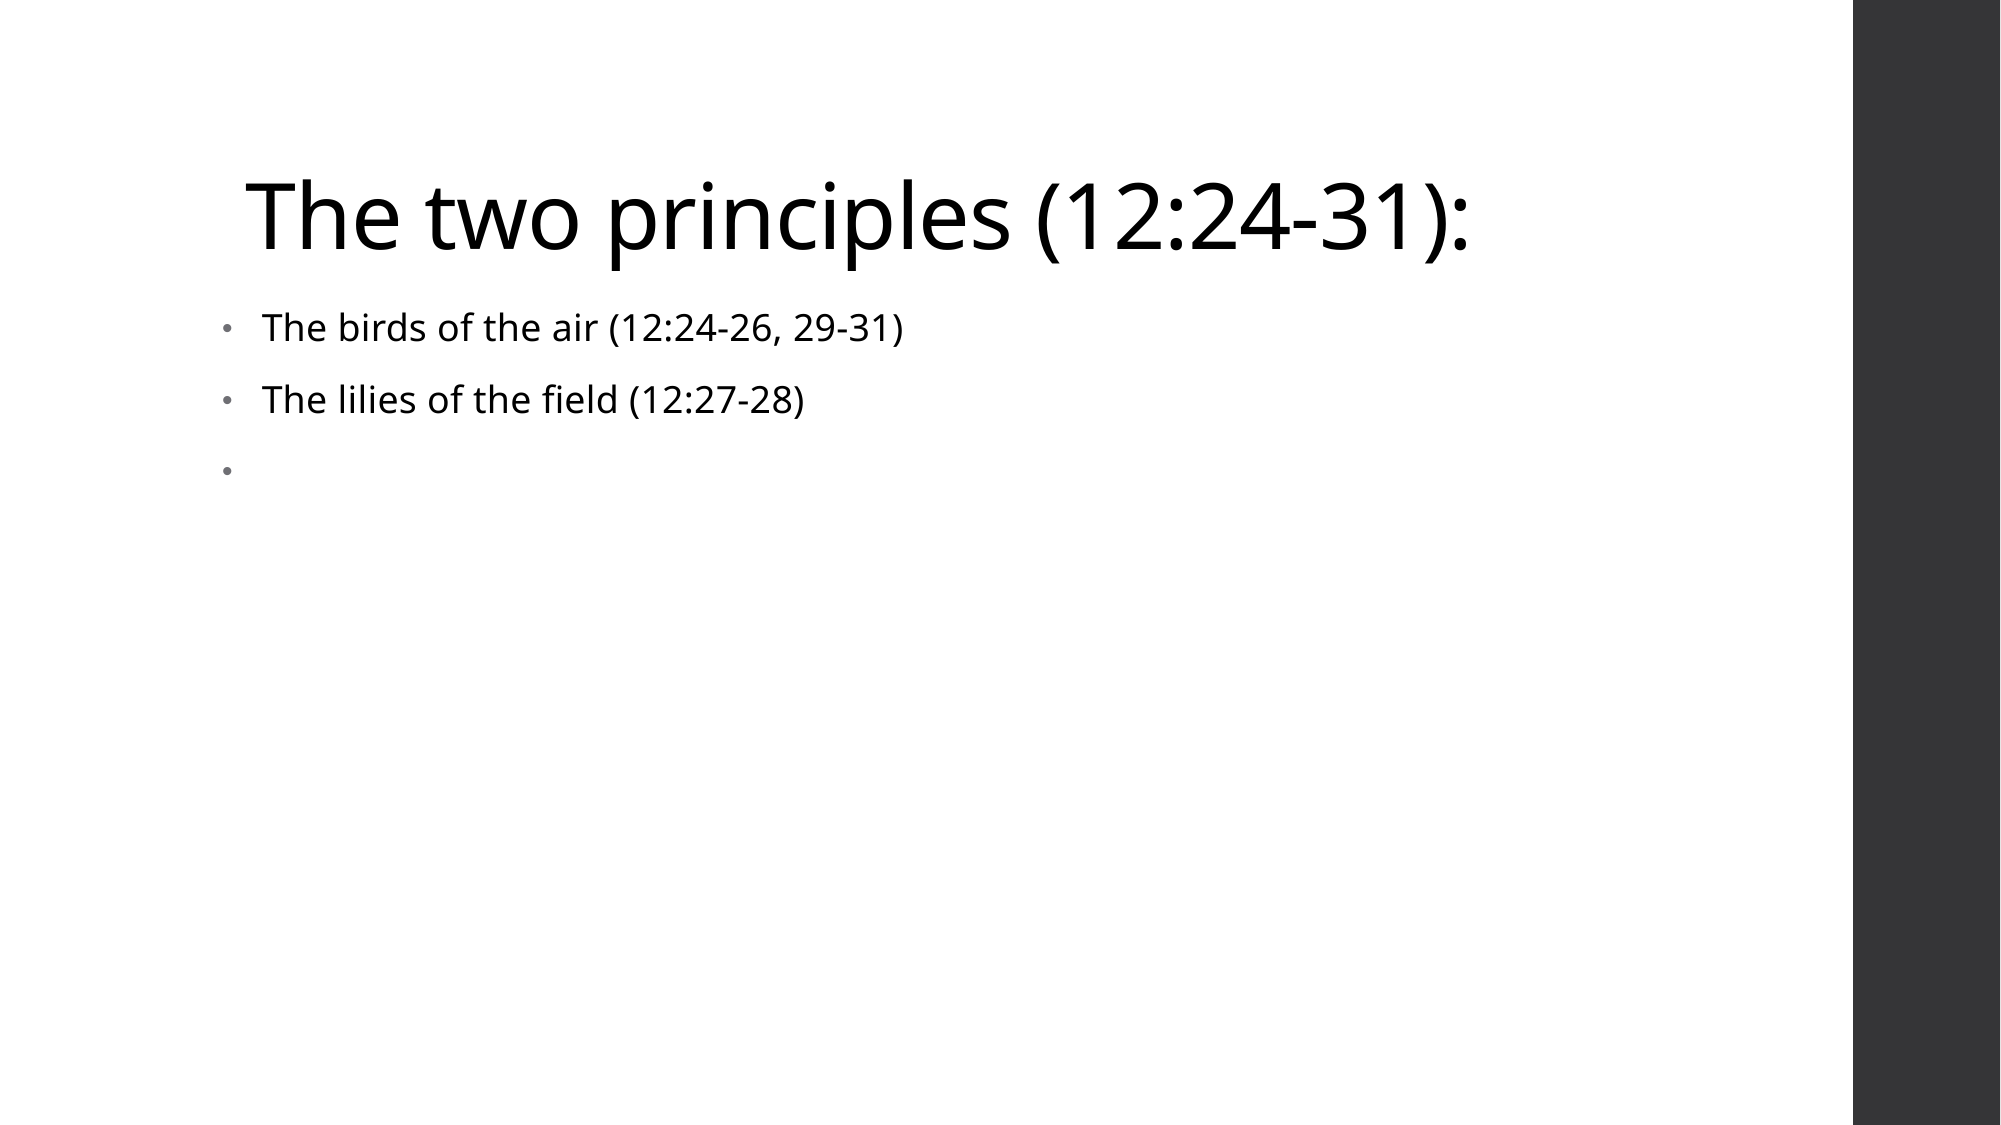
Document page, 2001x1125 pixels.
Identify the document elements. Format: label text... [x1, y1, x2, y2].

title The two principles (12:24-31): [206, 60, 1797, 278]
list The birds of the air (12:24-26, 29-31) The lilies of the field (12:27-28) [206, 299, 1617, 1014]
